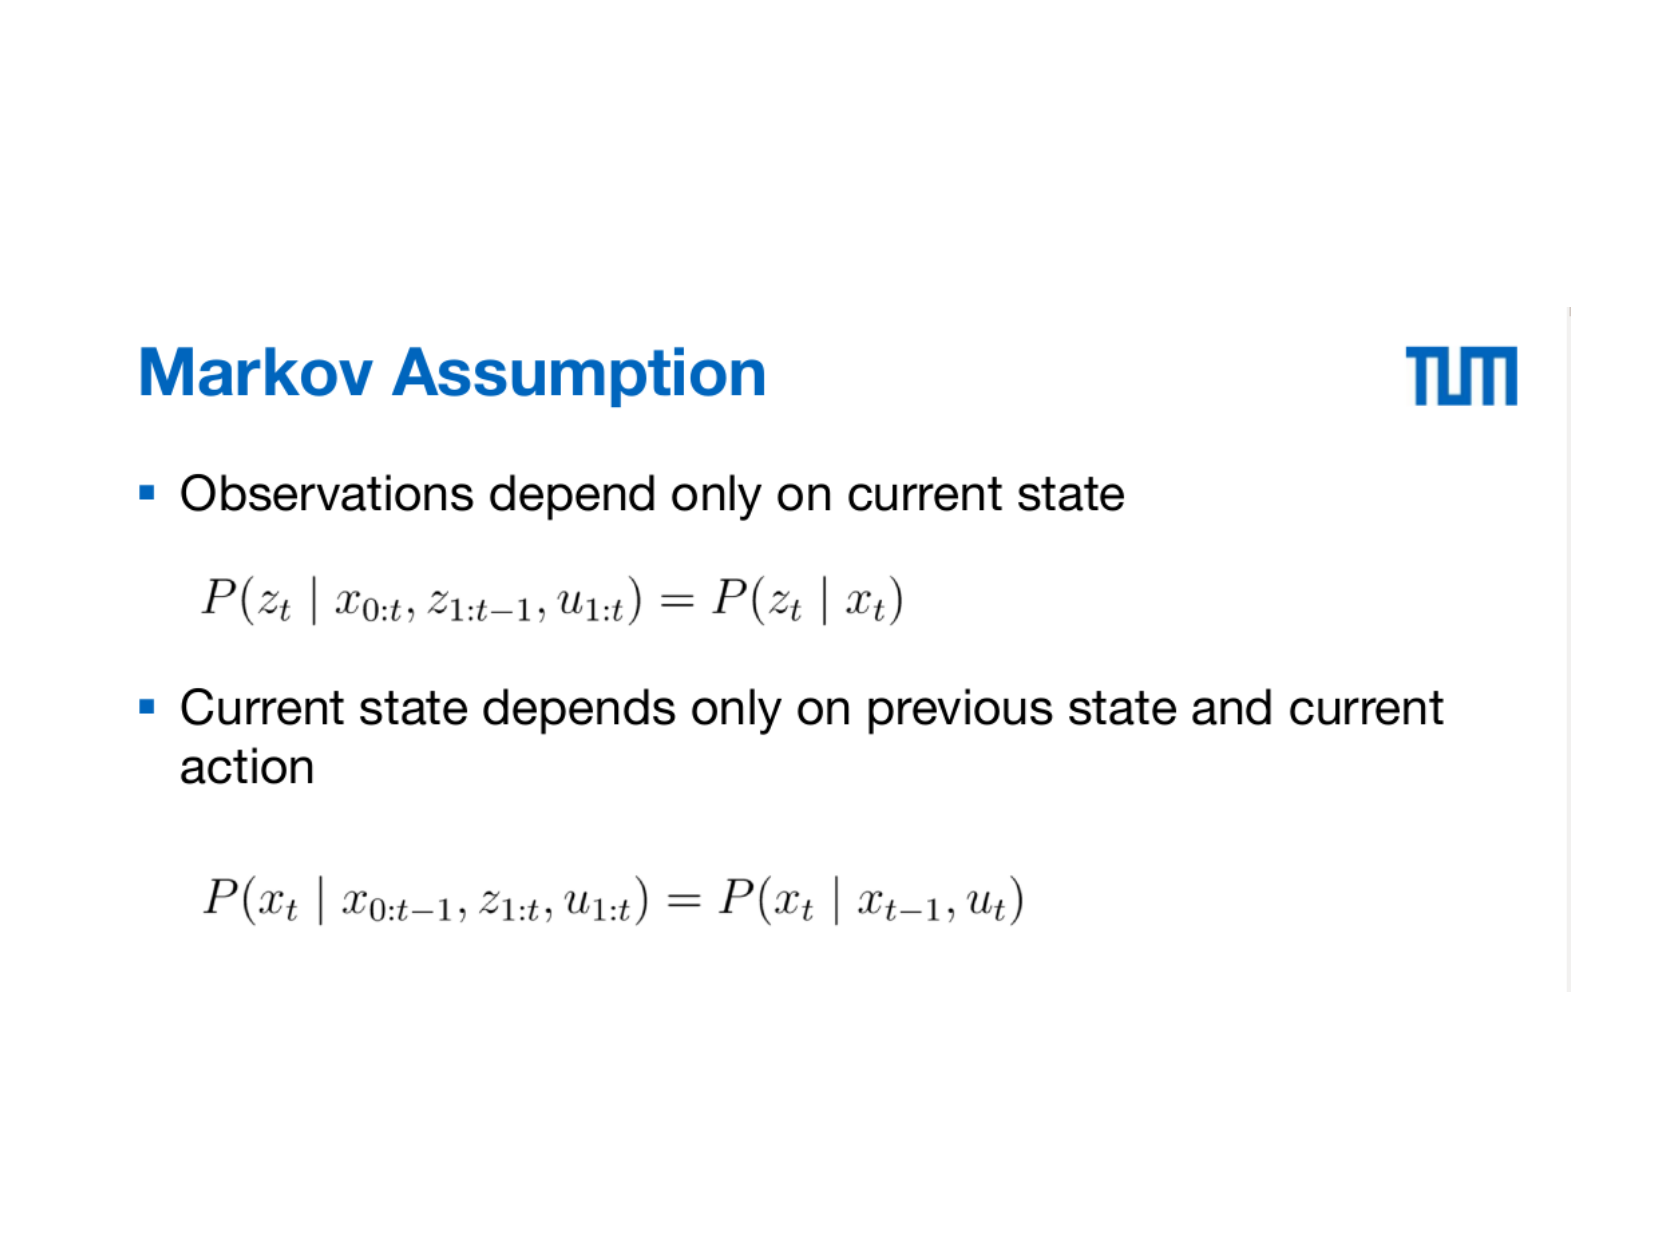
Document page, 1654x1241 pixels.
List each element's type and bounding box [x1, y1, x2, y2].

picture [82, 307, 1571, 993]
